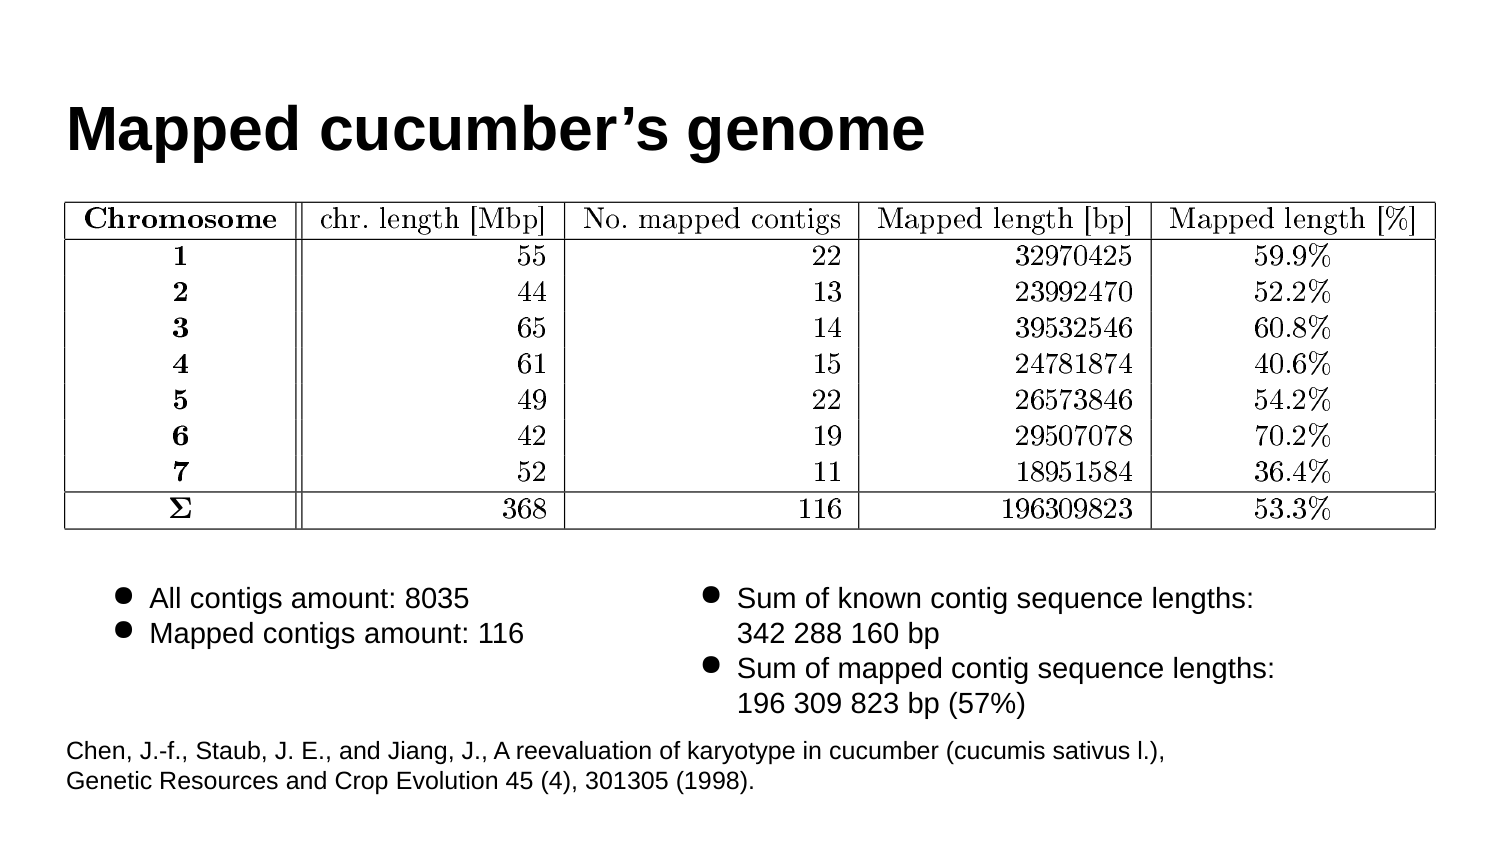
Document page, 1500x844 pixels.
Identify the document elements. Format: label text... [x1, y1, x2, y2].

list Chen, J.-f., Staub, J. E., and Jiang, J., A reevaluation of karyotype in cucumber (cucumis sativus l.), Genetic Resources and Crop Evolution 45 (4), 301305 (1998). [51, 656, 1449, 748]
picture [59, 196, 1441, 531]
title Mapped cucumber’s genome [51, 72, 1449, 176]
text_box Sum of known contig sequence lengths: 342 288 160 bp Sum of mapped contig sequence lengths: 196 309 823 bp (57%) [646, 564, 1368, 667]
text_box All contigs amount: 8035 Mapped contigs amount: 116 [59, 564, 646, 657]
